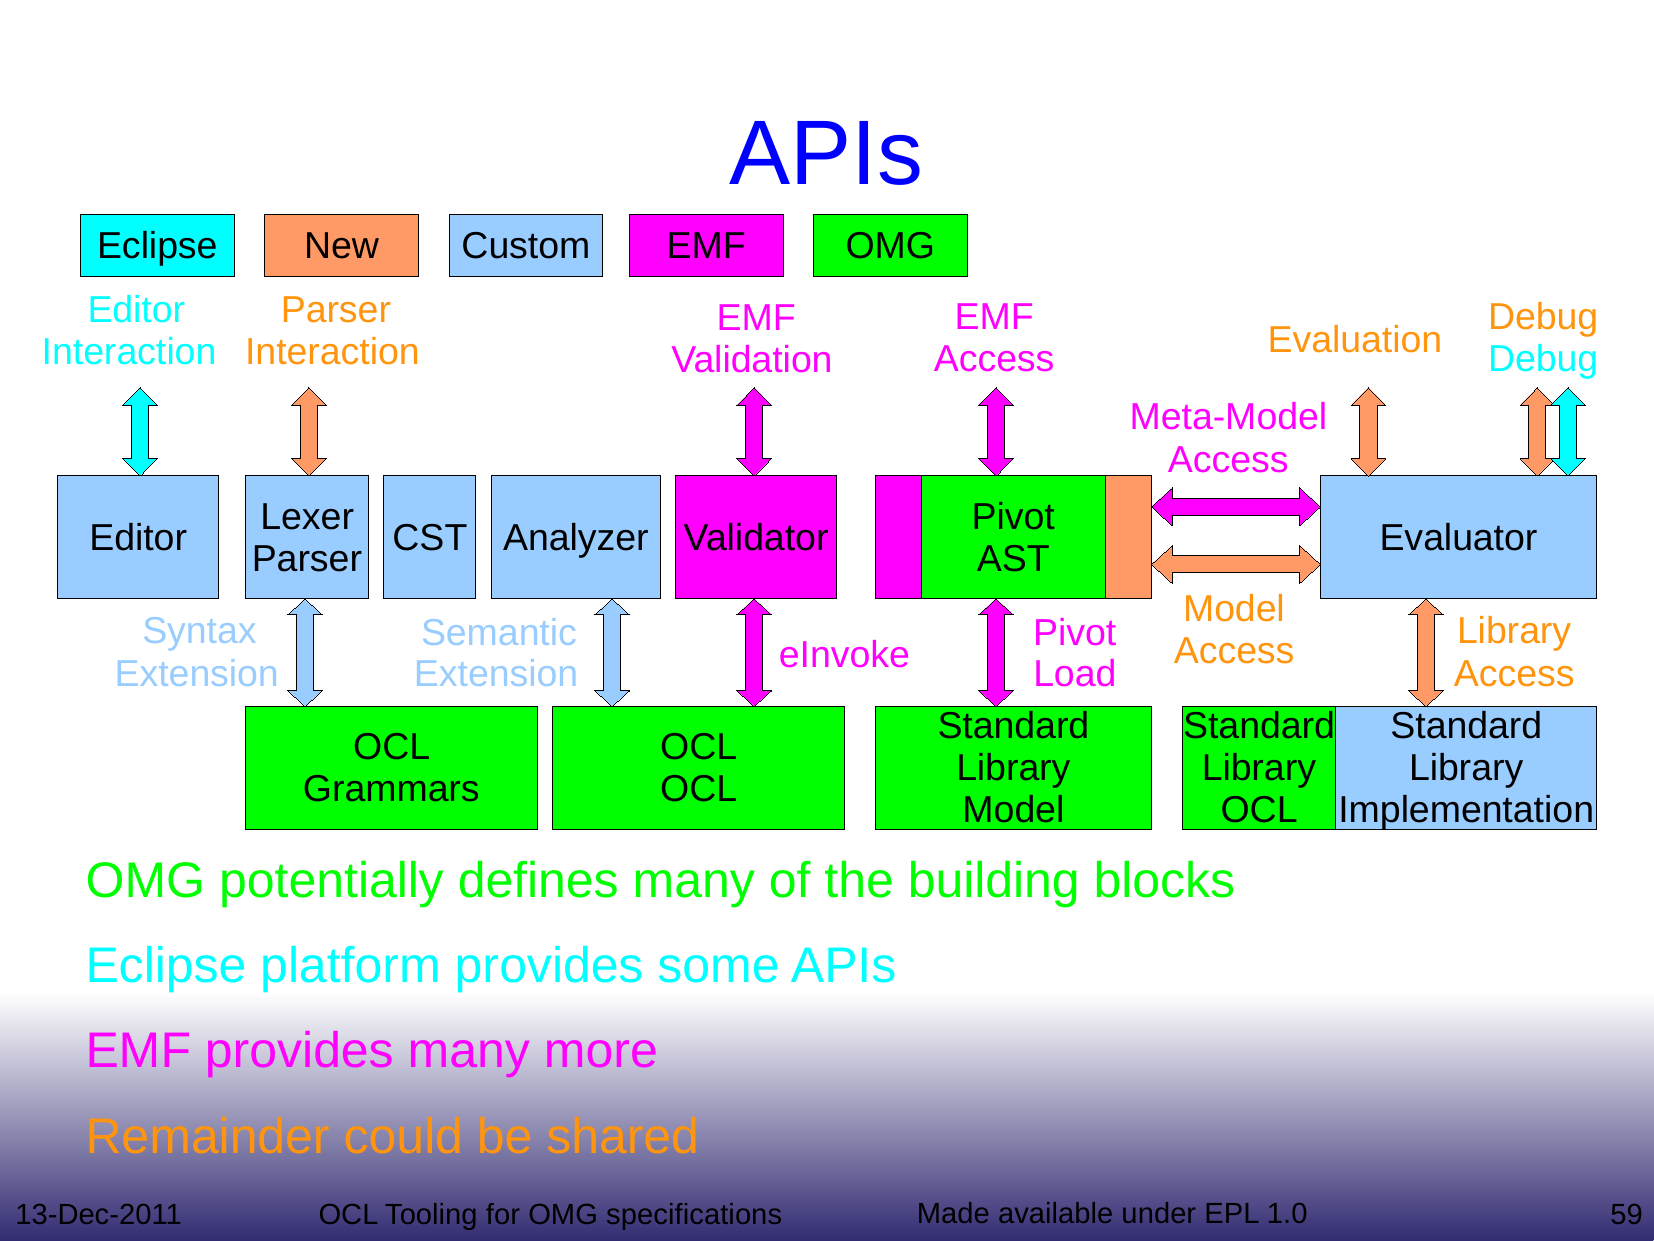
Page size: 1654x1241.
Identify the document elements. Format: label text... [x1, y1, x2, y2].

title APIs [82, 56, 1571, 250]
text_box Standard Library OCL [1182, 706, 1336, 830]
text_box eInvoke [756, 625, 933, 683]
text_box Eclipse [80, 214, 235, 277]
text_box [875, 475, 922, 599]
text_box [300, 598, 323, 707]
text_box [1520, 387, 1586, 476]
text_box [978, 598, 1009, 707]
text_box [291, 387, 327, 476]
text_box Model Access [1155, 580, 1313, 680]
list OMG potentially defines many of the building blocks Eclipse platform provides some APIs EMF provides many more Remainder could be shared [85, 852, 1574, 1183]
text_box Editor Interaction [26, 281, 246, 381]
text_box Syntax Extension [99, 602, 300, 702]
text_box Custom [449, 214, 603, 277]
text_box Validator [675, 475, 837, 599]
text_box Library Access [1435, 602, 1594, 702]
text_box [1359, 387, 1386, 477]
text_box [599, 598, 630, 707]
text_box [736, 598, 772, 707]
text_box Standard Library Implementation [1336, 706, 1597, 830]
text_box OCL OCL [552, 706, 845, 830]
text_box New [264, 214, 419, 277]
text_box Debug Debug [1427, 287, 1654, 387]
text_box Analyzer [491, 475, 661, 599]
text_box EMF [629, 214, 784, 277]
text_box Pivot Load [1009, 603, 1141, 703]
text_box [736, 387, 772, 476]
text_box [122, 387, 158, 476]
text_box Meta-Model Access [1097, 388, 1359, 488]
text_box Standard Library Model [875, 706, 1152, 830]
text_box Parser Interaction [246, 281, 442, 381]
text_box Lexer Parser [245, 475, 369, 599]
text_box [978, 387, 1014, 476]
text_box Evaluator [1320, 475, 1597, 599]
text_box [1105, 488, 1321, 599]
text_box OCL Grammars [245, 706, 538, 830]
text_box [1408, 598, 1435, 707]
text_box Evaluation [1239, 310, 1427, 368]
text_box Pivot AST [922, 475, 1105, 599]
text_box OMG [813, 214, 968, 277]
text_box CST [383, 475, 476, 599]
text_box Editor [57, 475, 219, 599]
text_box Semantic Extension [399, 603, 599, 703]
text_box EMF Validation [656, 288, 857, 388]
text_box EMF Access [894, 287, 1094, 387]
